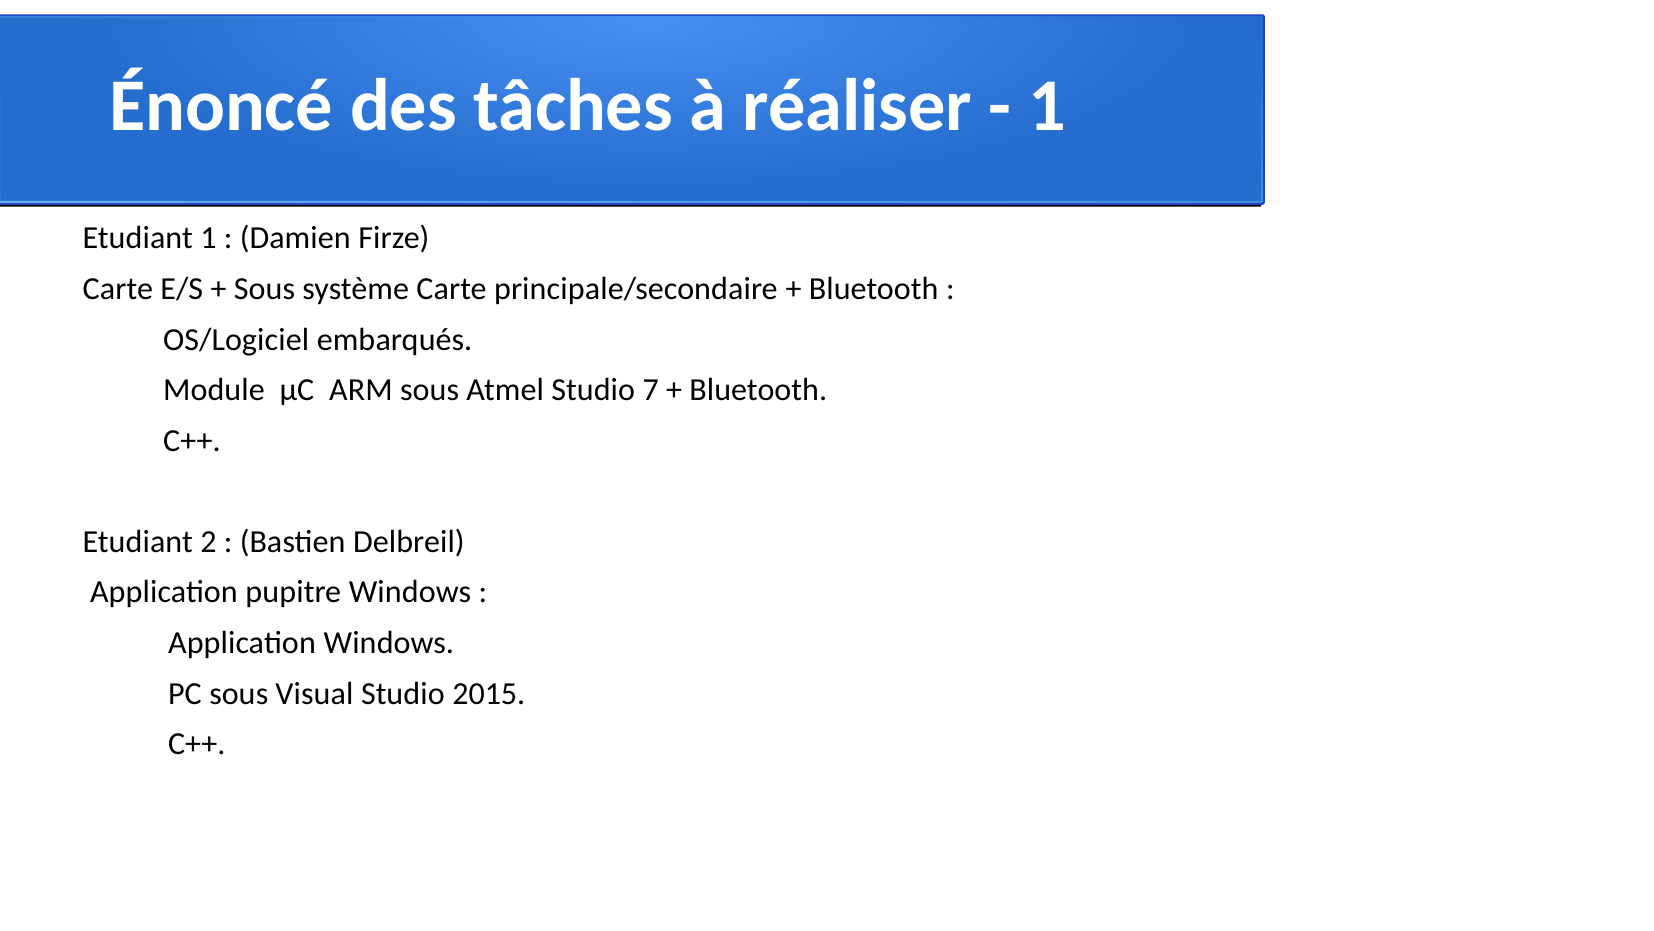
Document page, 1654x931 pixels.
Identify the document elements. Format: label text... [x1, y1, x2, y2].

title Énoncé des tâches à réaliser - 1 [82, 35, 1235, 189]
list Etudiant 1 : (Damien Firze) Carte E/S + Sous système Carte principale/secondaire + Bluetooth : OS/Logiciel embarqués. Module µC ARM sous Atmel Studio 7 + Bluetooth. C++. Etudiant 2 : (Bastien Delbreil) Application pupitre Windows : Application Windows. PC sous Visual Studio 2015. C++. [82, 224, 1571, 764]
